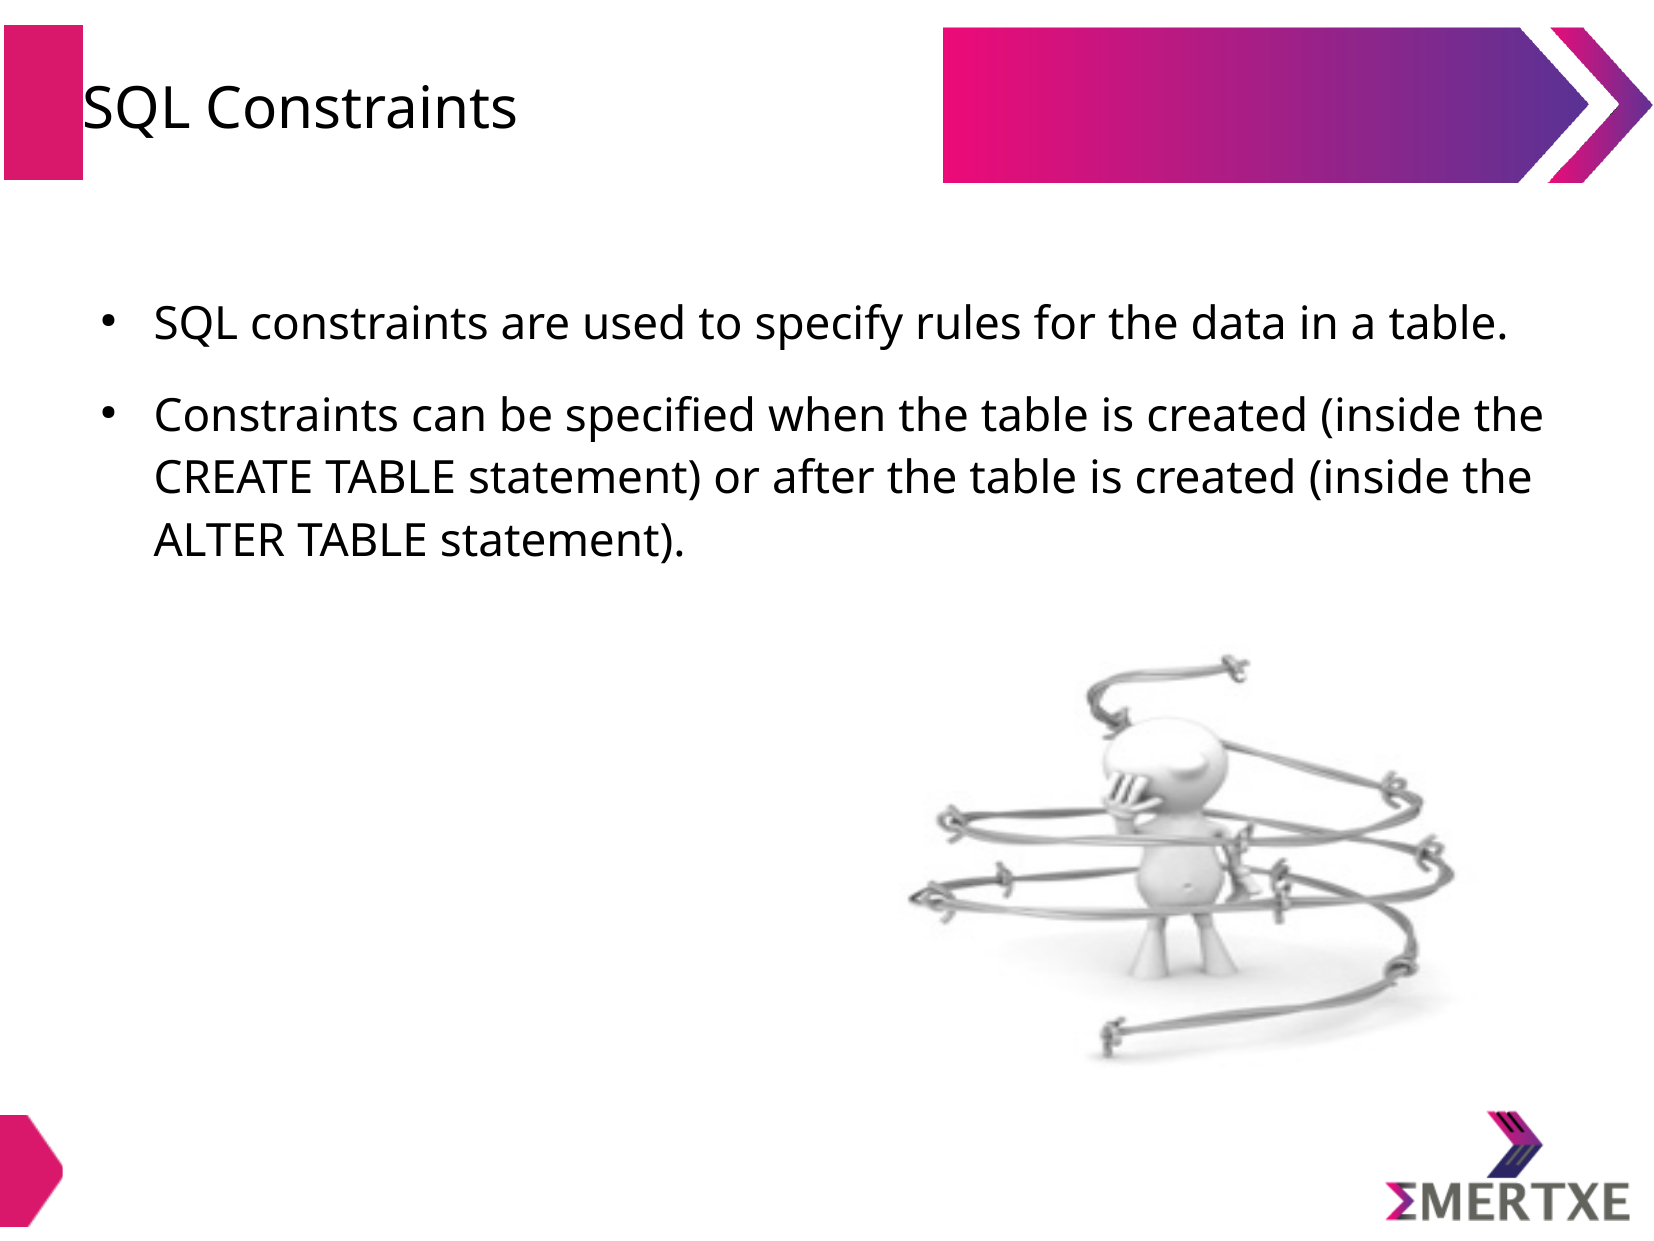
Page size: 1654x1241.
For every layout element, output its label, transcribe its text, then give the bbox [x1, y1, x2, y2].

title SQL Constraints [82, 2, 1571, 210]
picture [1385, 1107, 1631, 1221]
picture [825, 644, 1546, 1081]
list SQL constraints are used to specify rules for the data in a table. Constraints can be specified when the table is created (inside the CREATE TABLE statement) or after the table is created (inside the ALTER TABLE statement). [82, 290, 1571, 1010]
picture [1571, 27, 1653, 183]
